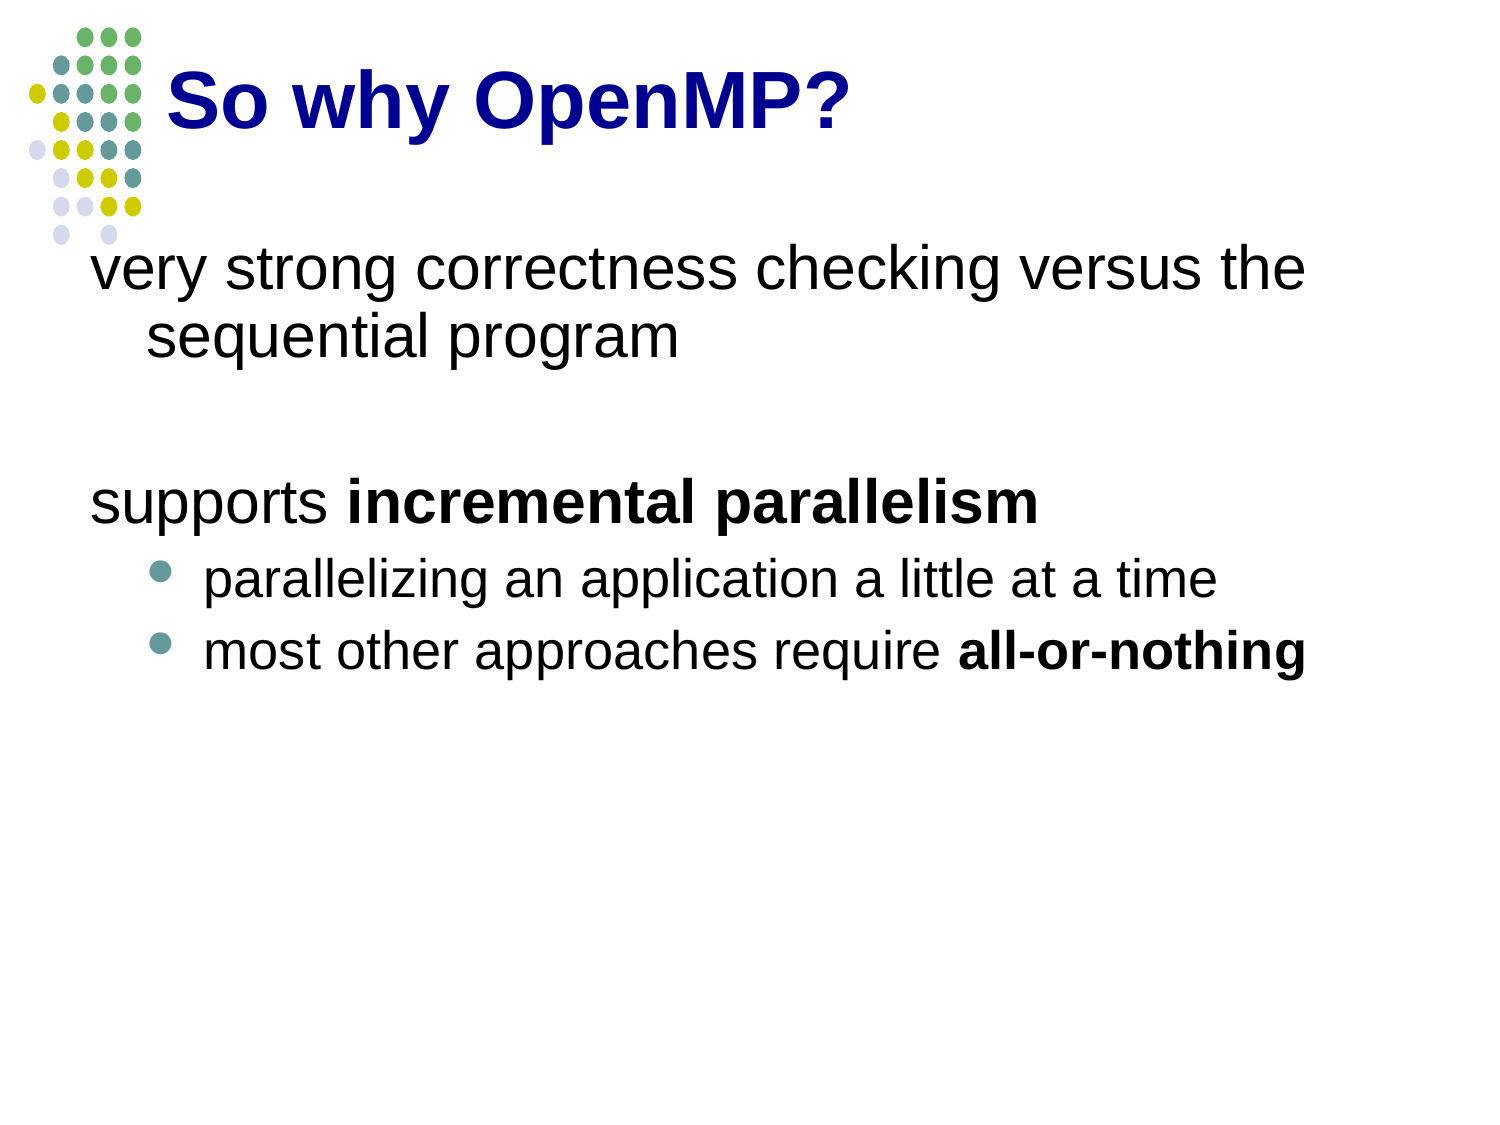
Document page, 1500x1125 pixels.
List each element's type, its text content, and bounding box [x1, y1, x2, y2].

list very strong correctness checking versus the sequential program supports incremental parallelism parallelizing an application a little at a time most other approaches require all-or-nothing [75, 228, 1426, 1006]
title So why OpenMP? [151, 40, 1390, 176]
